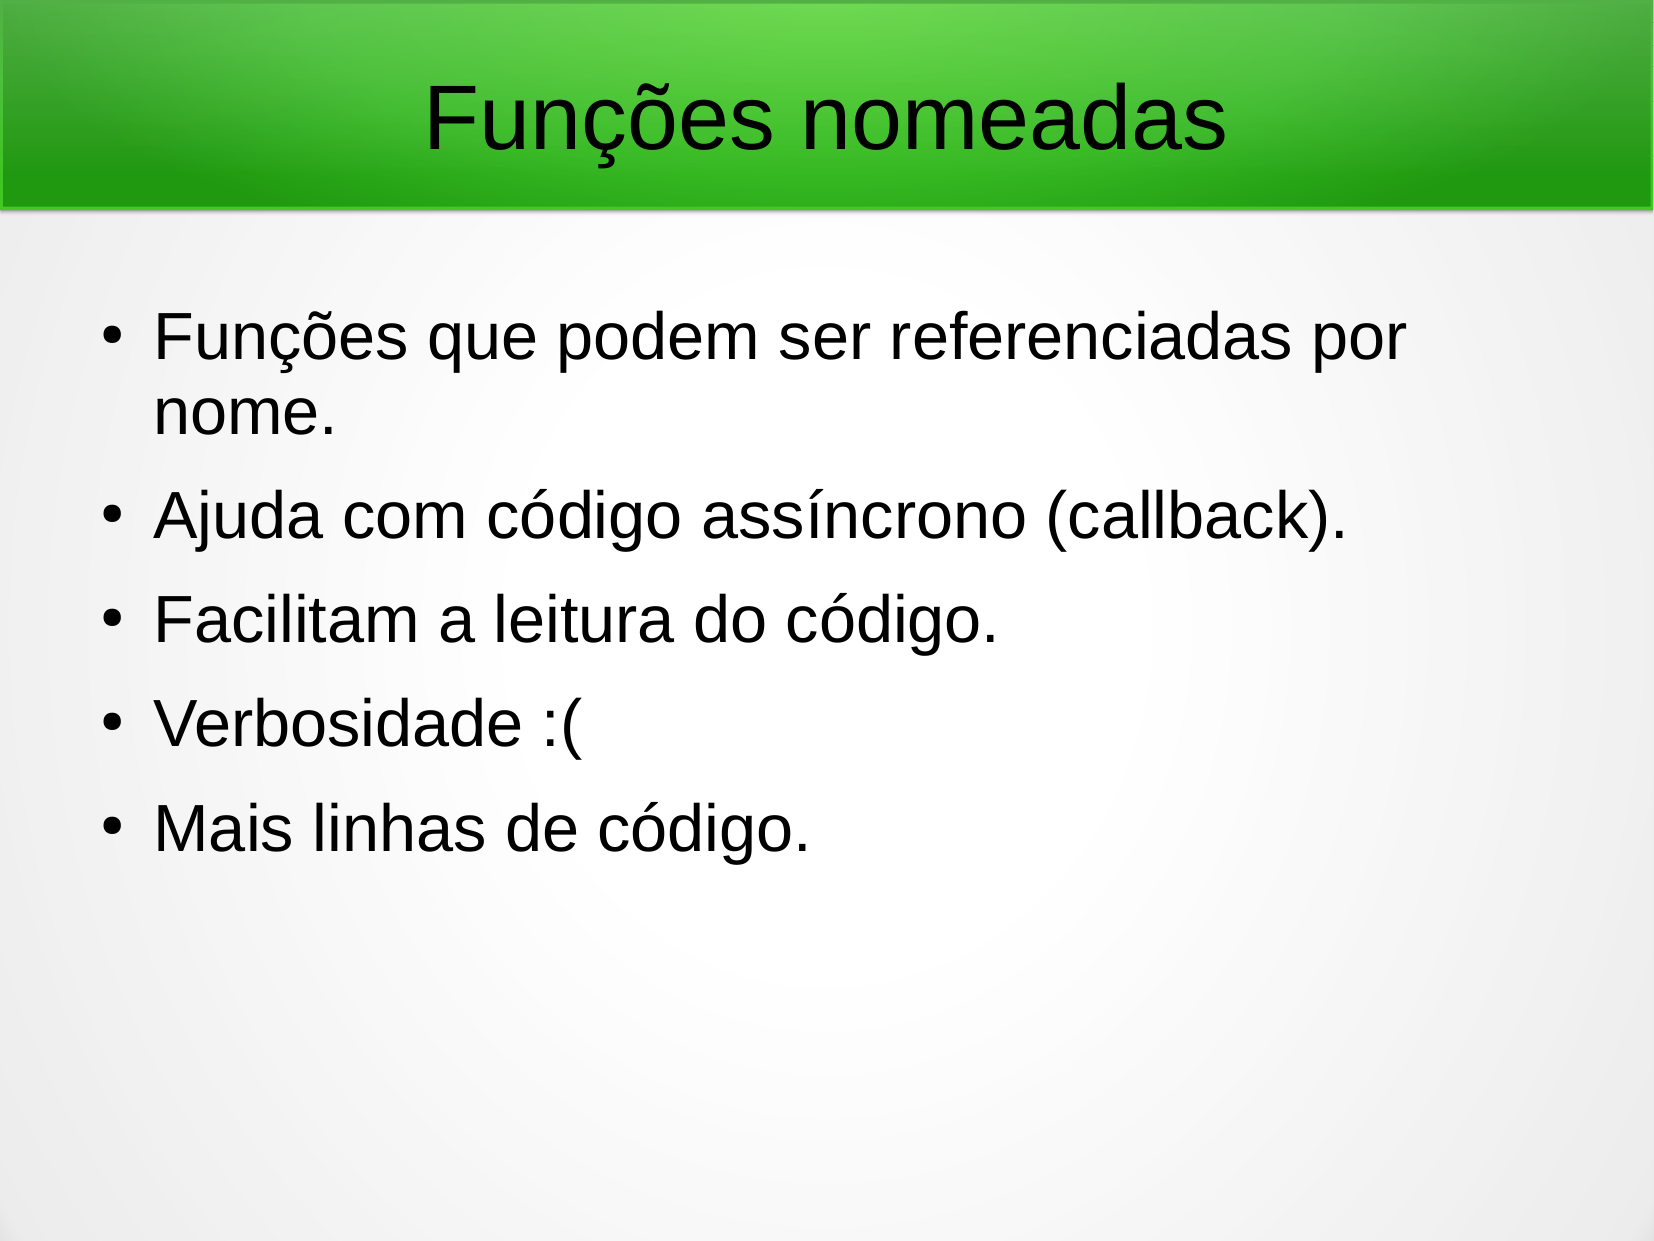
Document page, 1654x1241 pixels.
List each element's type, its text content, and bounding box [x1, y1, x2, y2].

list Funções que podem ser referenciadas por nome. Ajuda com código assíncrono (callback). Facilitam a leitura do código. Verbosidade :( Mais linhas de código. [82, 299, 1571, 1019]
title Funções nomeadas [82, 47, 1571, 189]
